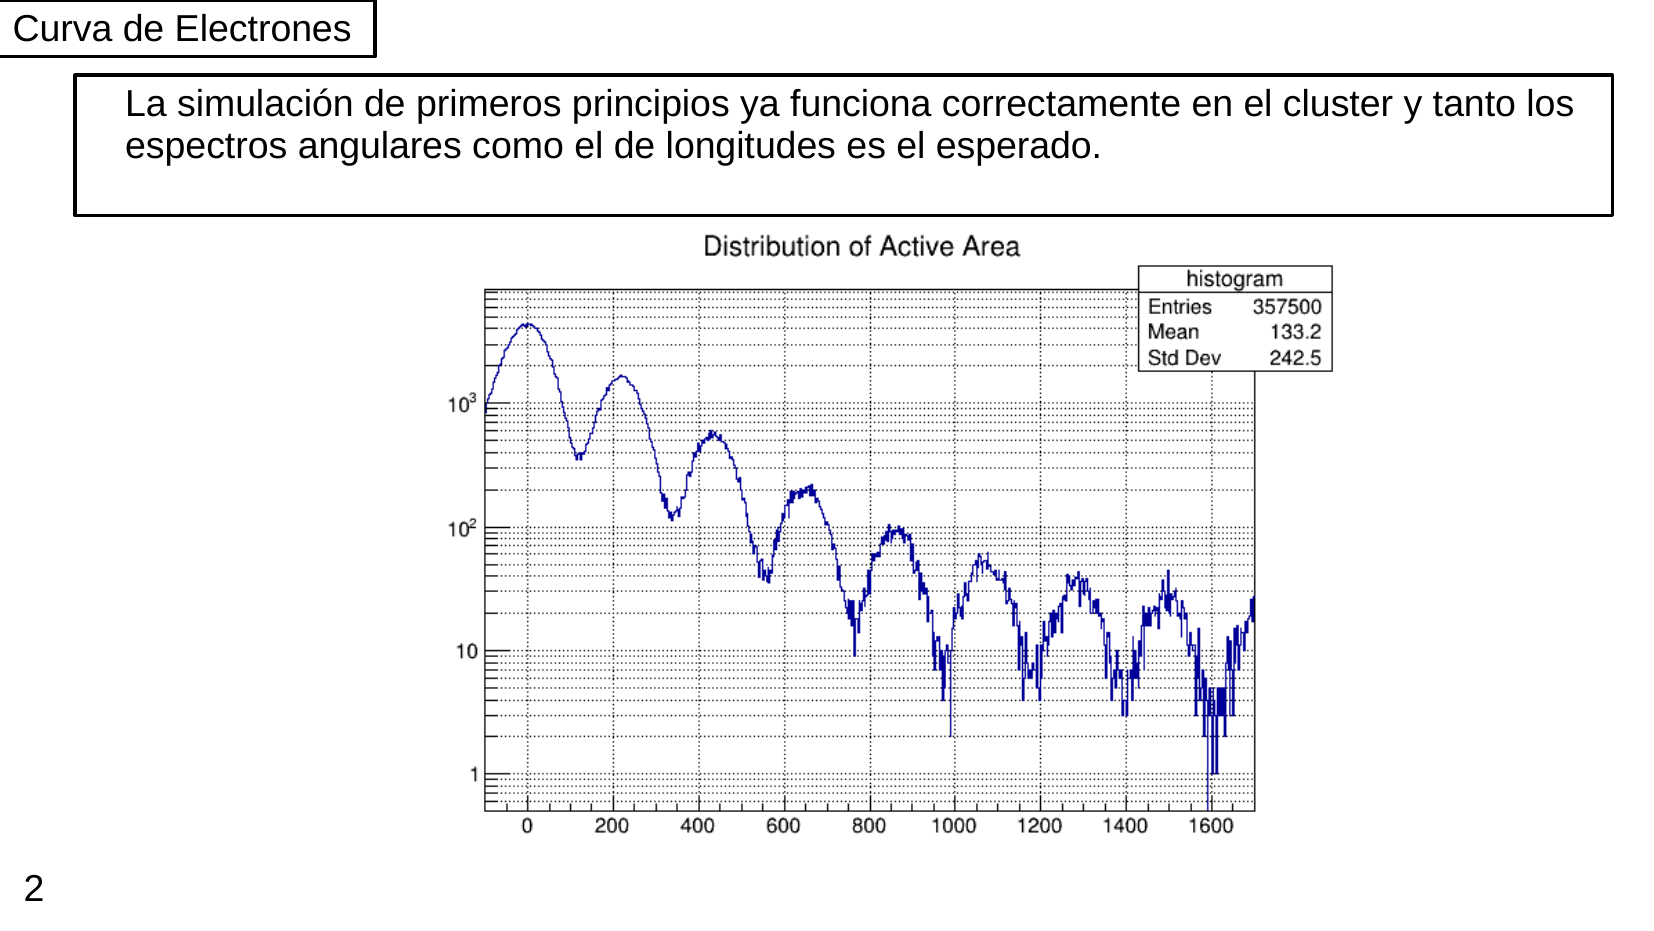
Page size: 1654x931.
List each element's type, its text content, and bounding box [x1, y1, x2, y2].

text_box <number> [8, 860, 638, 931]
picture [389, 224, 1351, 877]
text_box Curva de Electrones [0, 0, 376, 57]
text_box La simulación de primeros principios ya funciona correctamente en el cluster y tanto los espectros angulares como el de longitudes es el esperado. [75, 75, 1613, 216]
